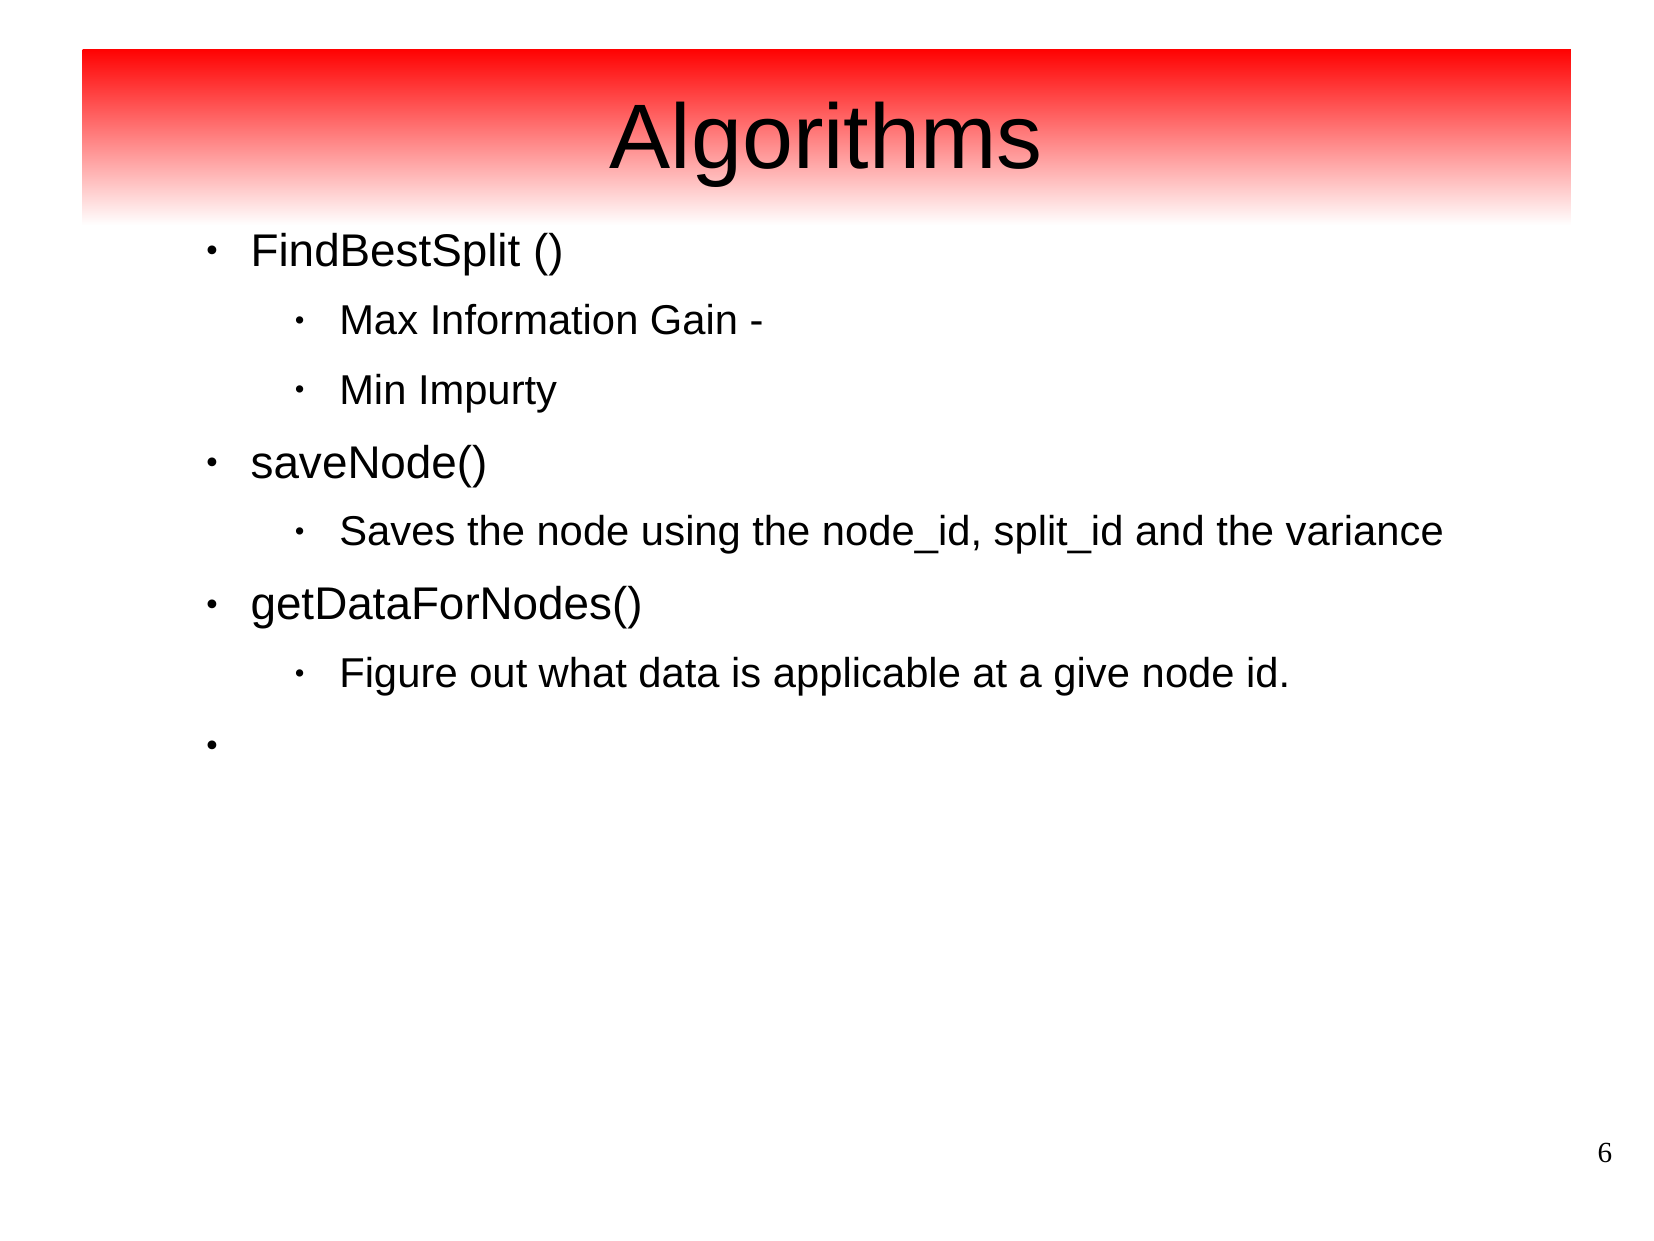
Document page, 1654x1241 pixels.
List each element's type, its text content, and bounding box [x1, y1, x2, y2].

list FindBestSplit () Max Information Gain - Min Impurty saveNode() Saves the node using the node_id, split_id and the variance getDataForNodes() Figure out what data is applicable at a give node id. [75, 225, 1576, 1044]
title Algorithms [82, 49, 1571, 225]
